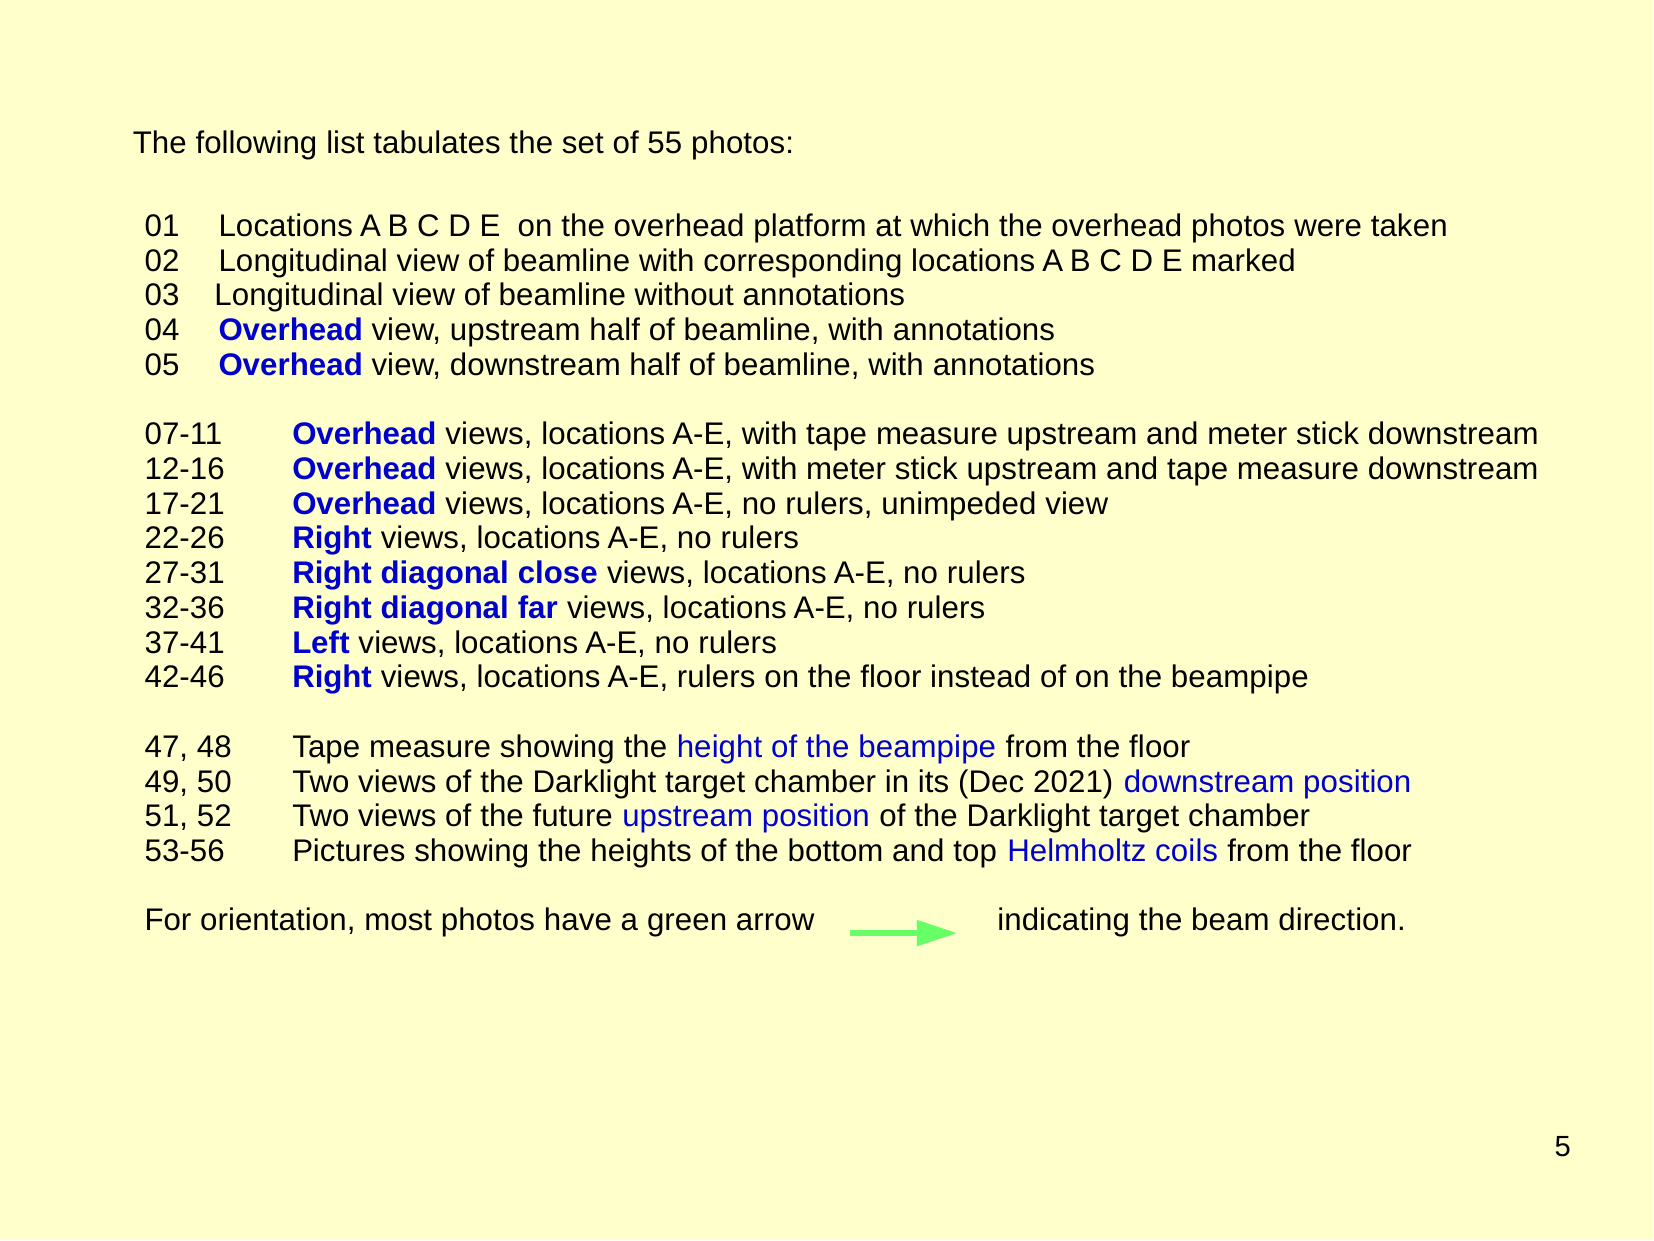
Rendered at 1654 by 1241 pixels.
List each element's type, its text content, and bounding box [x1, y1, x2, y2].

text_box The following list tabulates the set of 55 photos: [118, 118, 811, 168]
text_box 01 Locations A B C D E on the overhead platform at which the overhead photos were taken 02 Longitudinal view of beamline with corresponding locations A B C D E marked 03 Longitudinal view of beamline without annotations 04 Overhead view, upstream half of beamline, with annotations 05 Overhead view, downstream half of beamline, with annotations 07-11 Overhead views, locations A-E, with tape measure upstream and meter stick downstream 12-16 Overhead views, locations A-E, with meter stick upstream and tape measure downstream 17-21 Overhead views, locations A-E, no rulers, unimpeded view 22-26 Right views, locations A-E, no rulers 27-31 Right diagonal close views, locations A-E, no rulers 32-36 Right diagonal far views, locations A-E, no rulers 37-41 Left views, locations A-E, no rulers 42-46 Right views, locations A-E, rulers on the floor instead of on the beampipe 47, 48 Tape measure showing the height of the beampipe from the floor 49, 50 Two views of the Darklight target chamber in its (Dec 2021) downstream position 51, 52 Two views of the future upstream position of the Darklight target chamber 53-56 Pictures showing the heights of the bottom and top Helmholtz coils from the floor For orientation, most photos have a green arrow indicating the beam direction. [129, 200, 1554, 1028]
